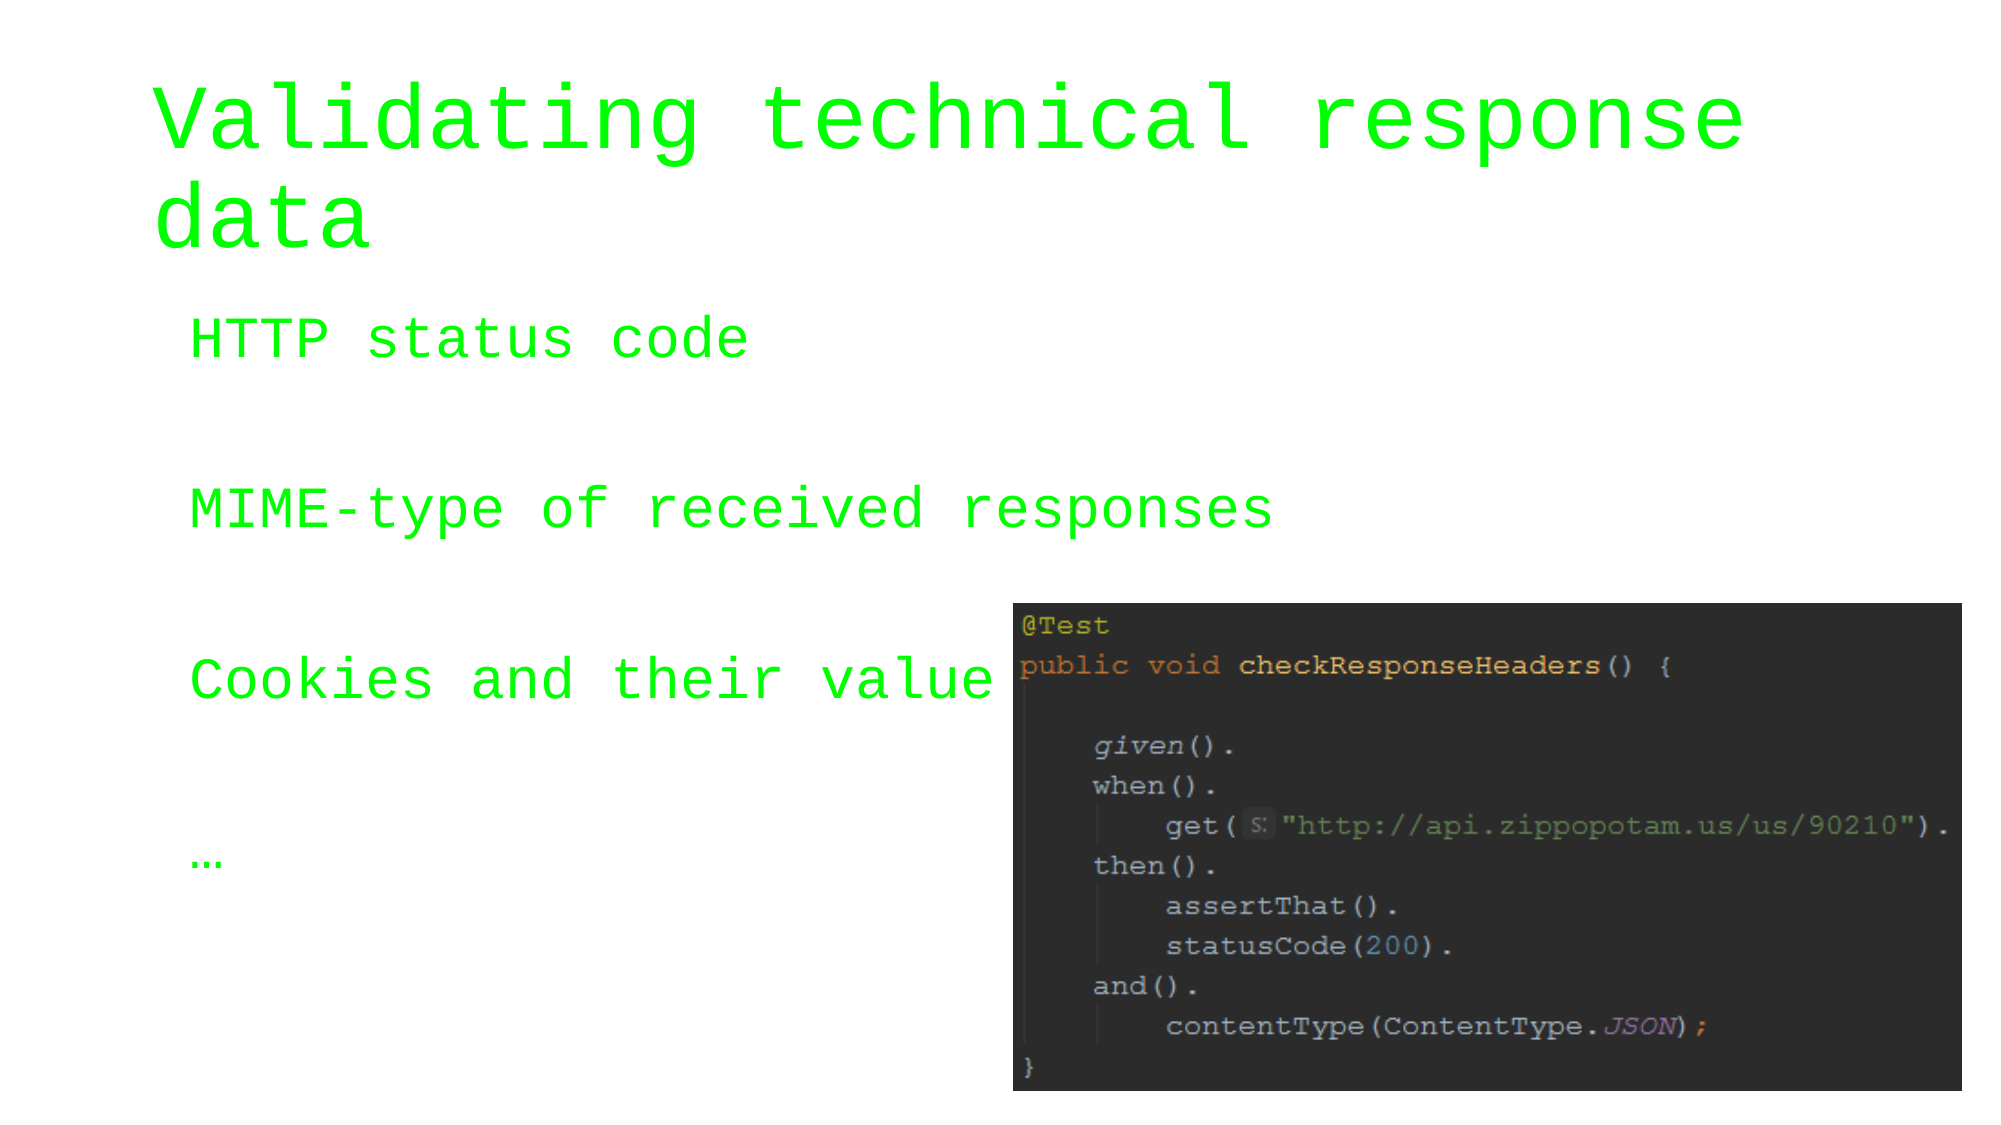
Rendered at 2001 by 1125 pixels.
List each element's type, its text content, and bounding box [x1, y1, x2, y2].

list HTTP status code MIME-type of received responses Cookies and their value … [137, 299, 1863, 1014]
title Validating technical response data [137, 59, 1863, 278]
picture [1013, 603, 1962, 1091]
